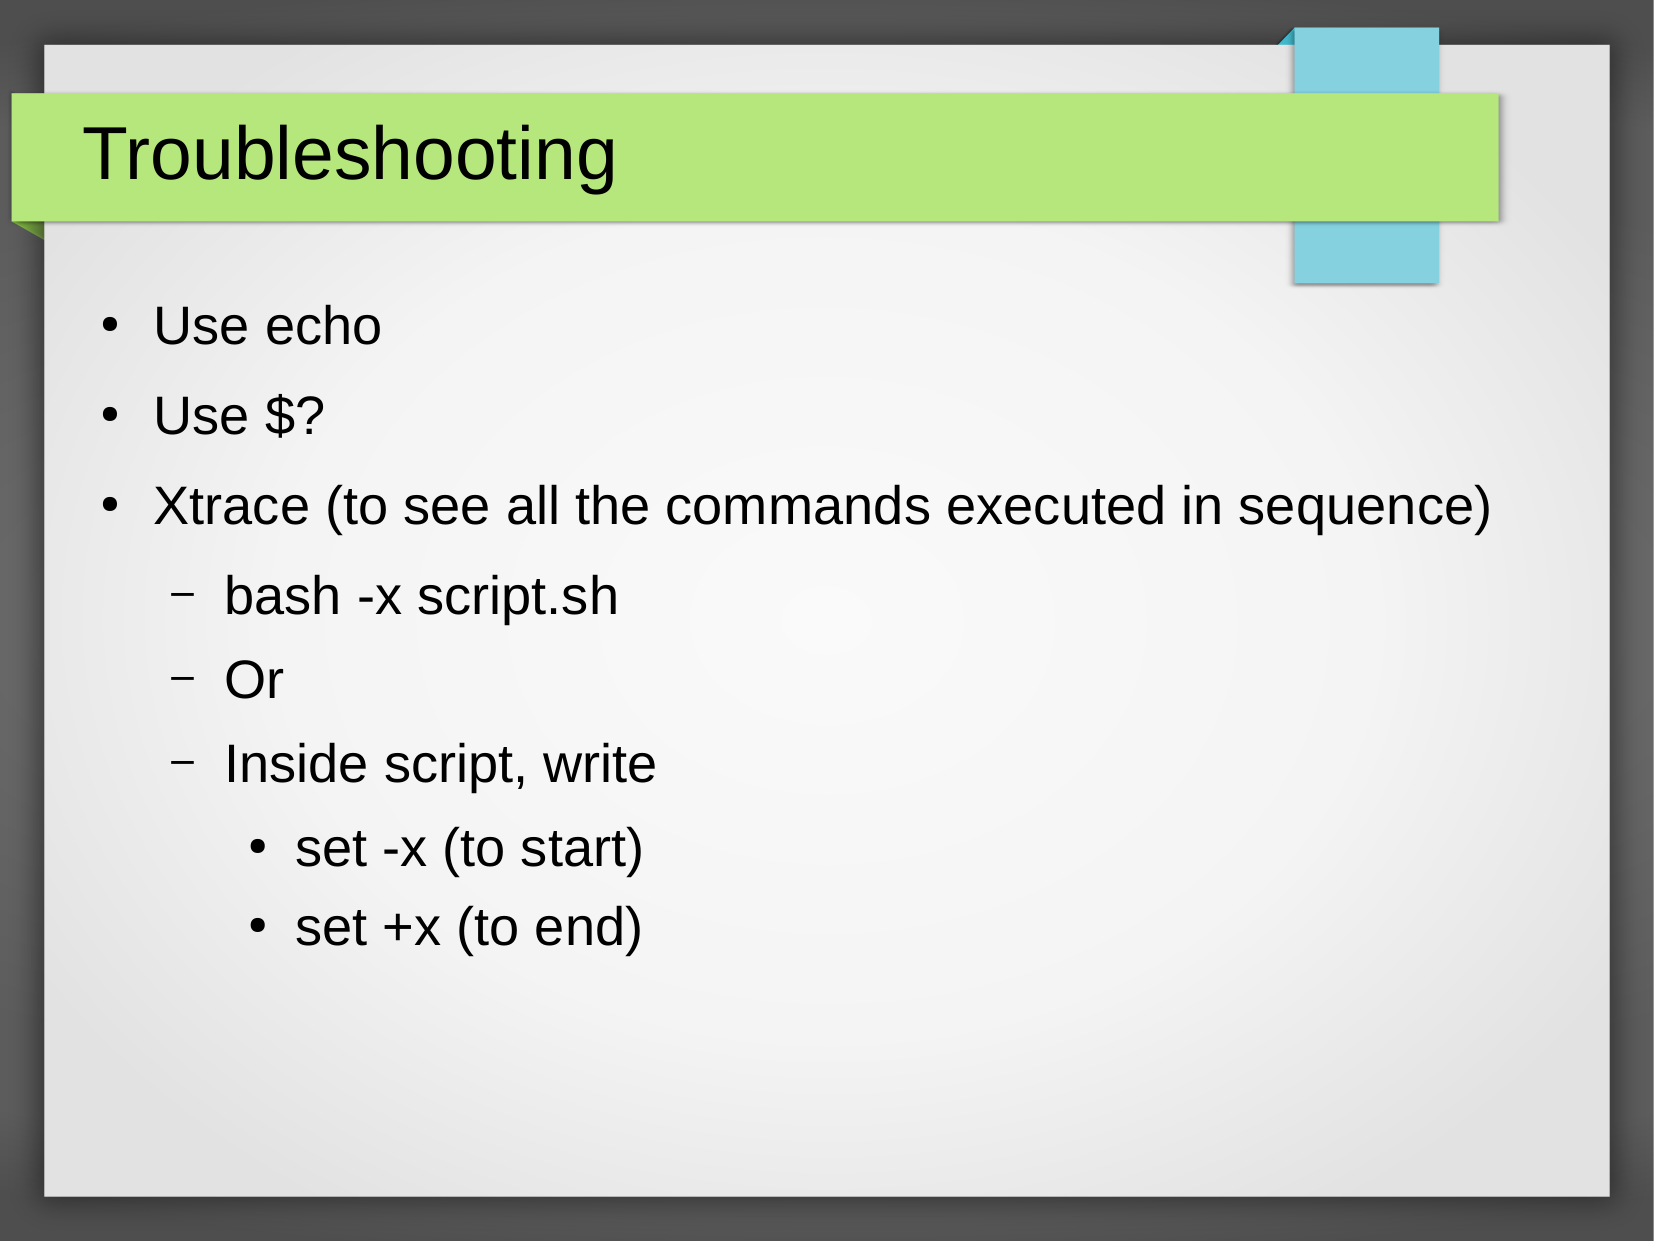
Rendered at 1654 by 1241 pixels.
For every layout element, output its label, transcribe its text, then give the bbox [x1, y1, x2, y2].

list Use echo Use $? Xtrace (to see all the commands executed in sequence) bash -x script.sh Or Inside script, write set -x (to start) set +x (to end) [82, 295, 1571, 1015]
picture [0, 0, 1654, 1241]
title Troubleshooting [82, 94, 1264, 213]
